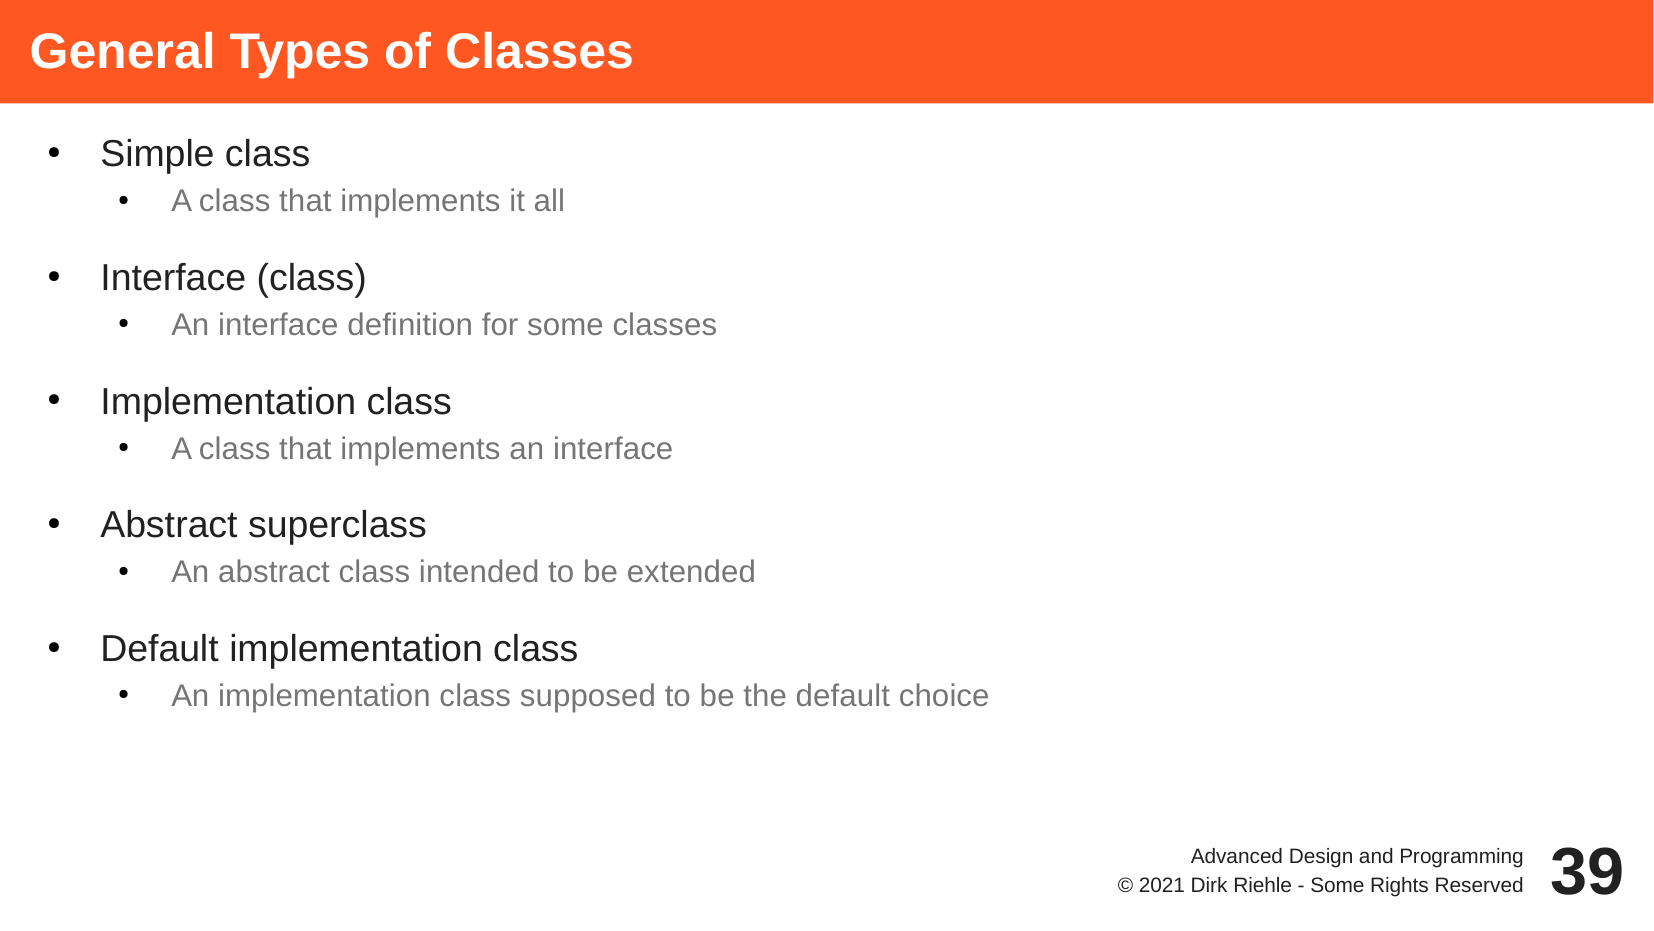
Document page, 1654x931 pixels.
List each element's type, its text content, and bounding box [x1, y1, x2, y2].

title General Types of Classes [0, 0, 1654, 104]
list Simple class A class that implements it all Interface (class) An interface definition for some classes Implementation class A class that implements an interface Abstract superclass An abstract class intended to be extended Default implementation class An implementation class supposed to be the default choice [29, 132, 1625, 813]
